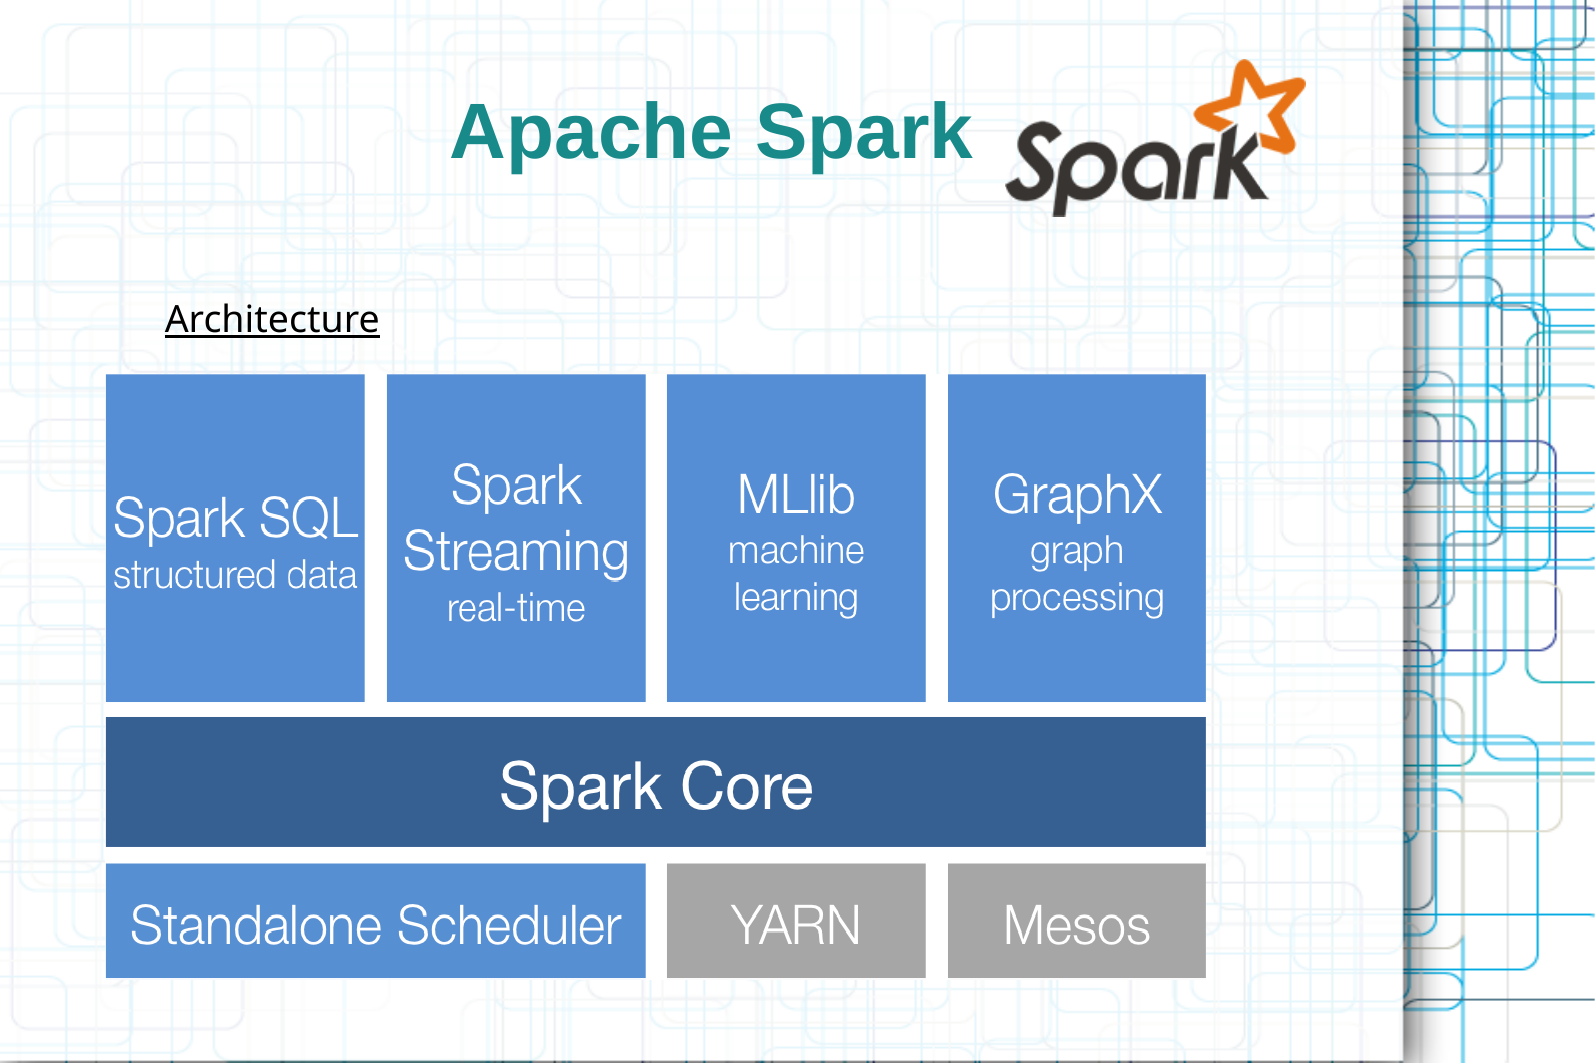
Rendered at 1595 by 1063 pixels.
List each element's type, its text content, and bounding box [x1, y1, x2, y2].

picture [0, 0, 1595, 1063]
text_box Architecture [150, 285, 646, 343]
title Apache Spark [56, 42, 1367, 220]
